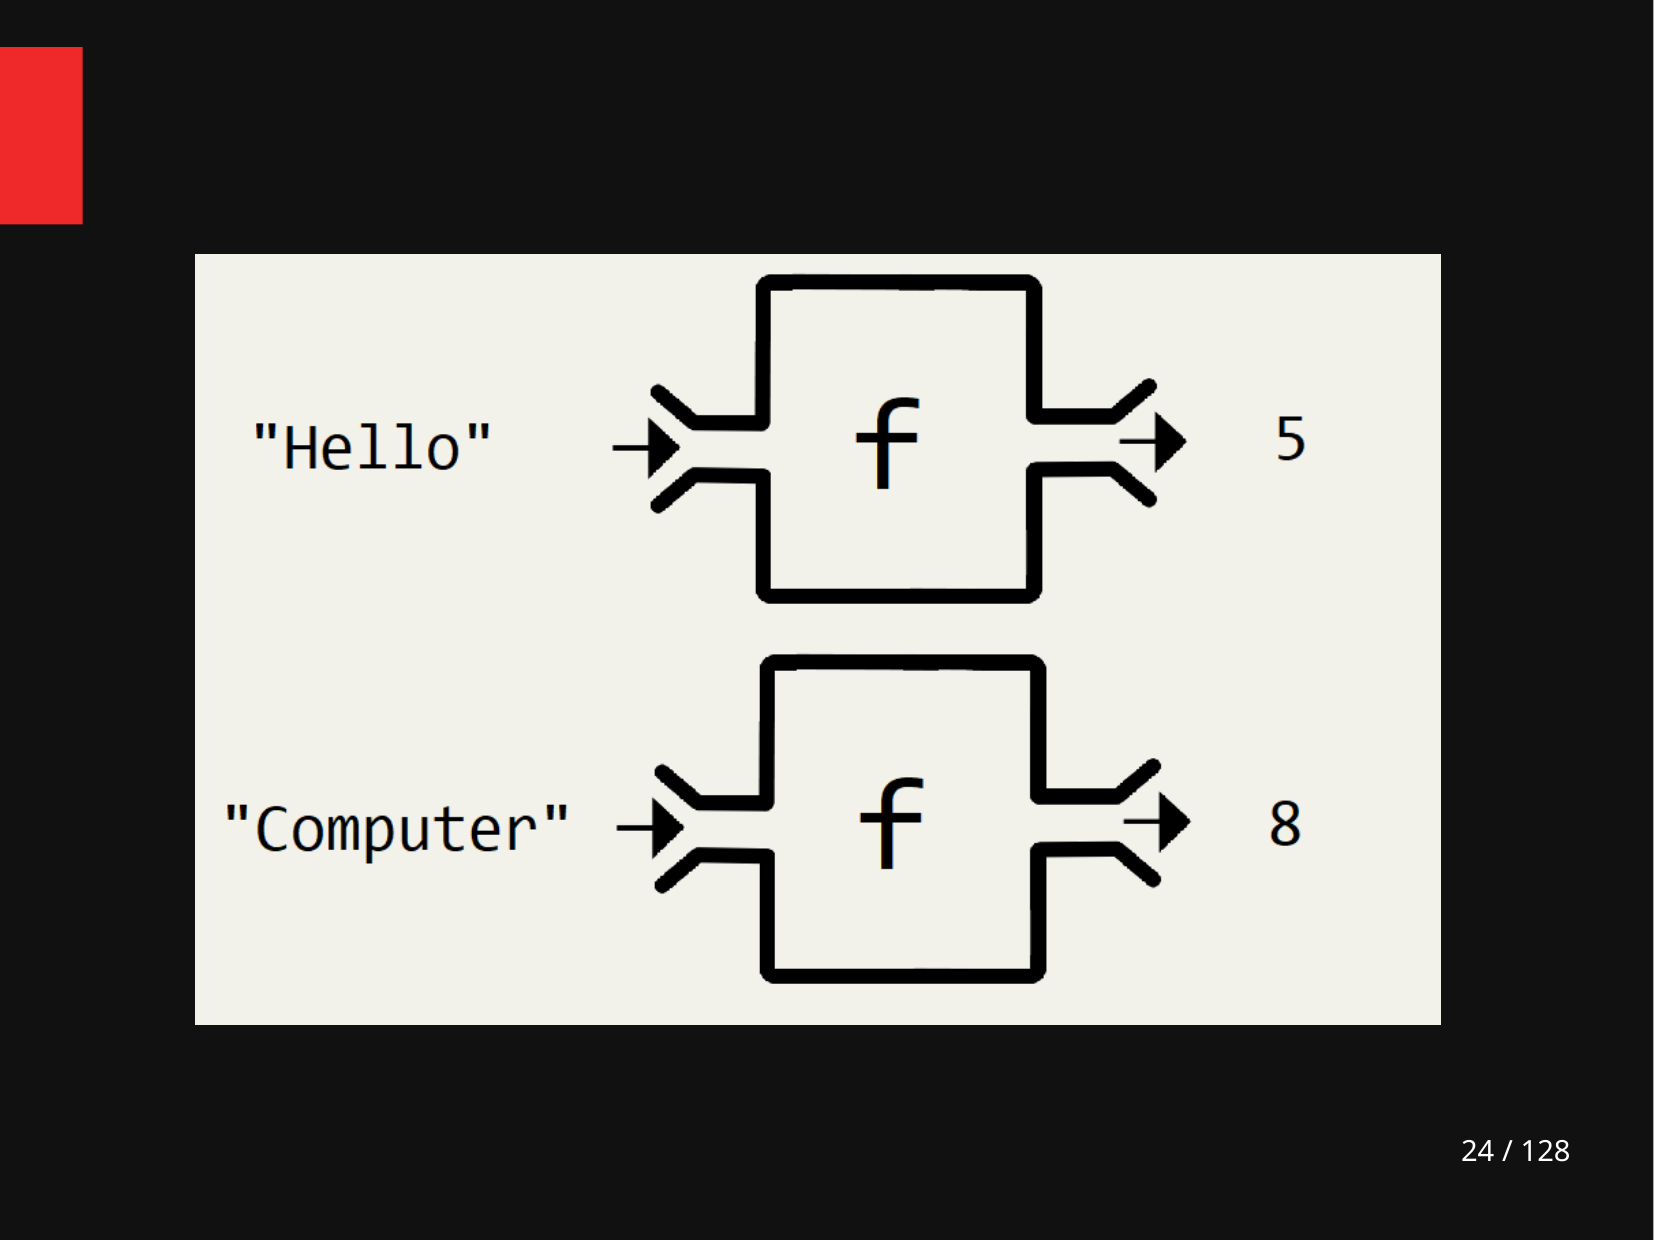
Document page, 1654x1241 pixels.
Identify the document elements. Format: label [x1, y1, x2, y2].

picture [195, 254, 1441, 1025]
